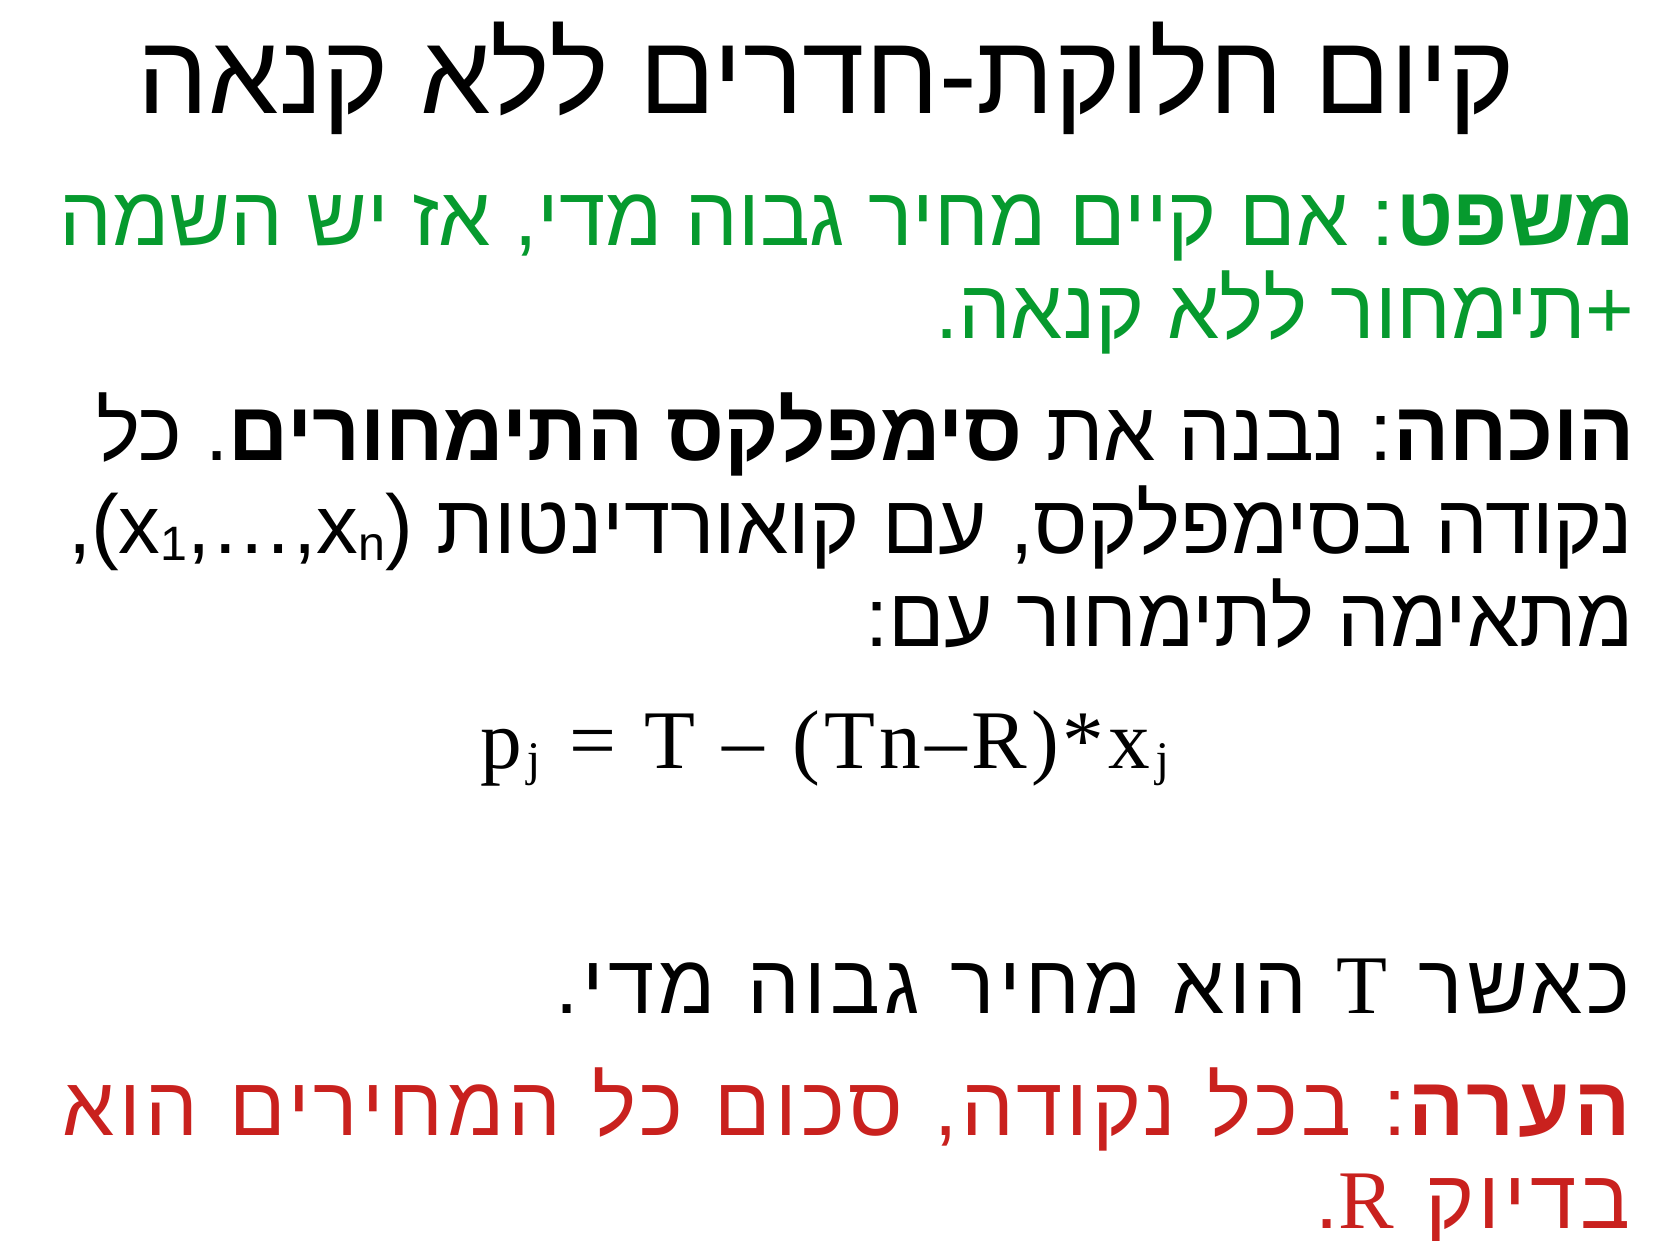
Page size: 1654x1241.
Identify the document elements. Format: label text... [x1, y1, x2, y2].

title קיום חלוקת-חדרים ללא קנאה [0, 0, 1654, 151]
list משפט: אם קיים מחיר גבוה מדי, אז יש השמה+תימחור ללא קנאה. הוכחה: נבנה את סימפלקס התימחורים. כל נקודה בסימפלקס, עם קואורדינטות (x1,…,xn), מתאימה לתימחור עם: pj = T – (Tn–R)*xj כאשר T הוא מחיר גבוה מדי. הערה: בכל נקודה, סכום כל המחירים הוא בדיוק R. [15, 170, 1636, 1241]
